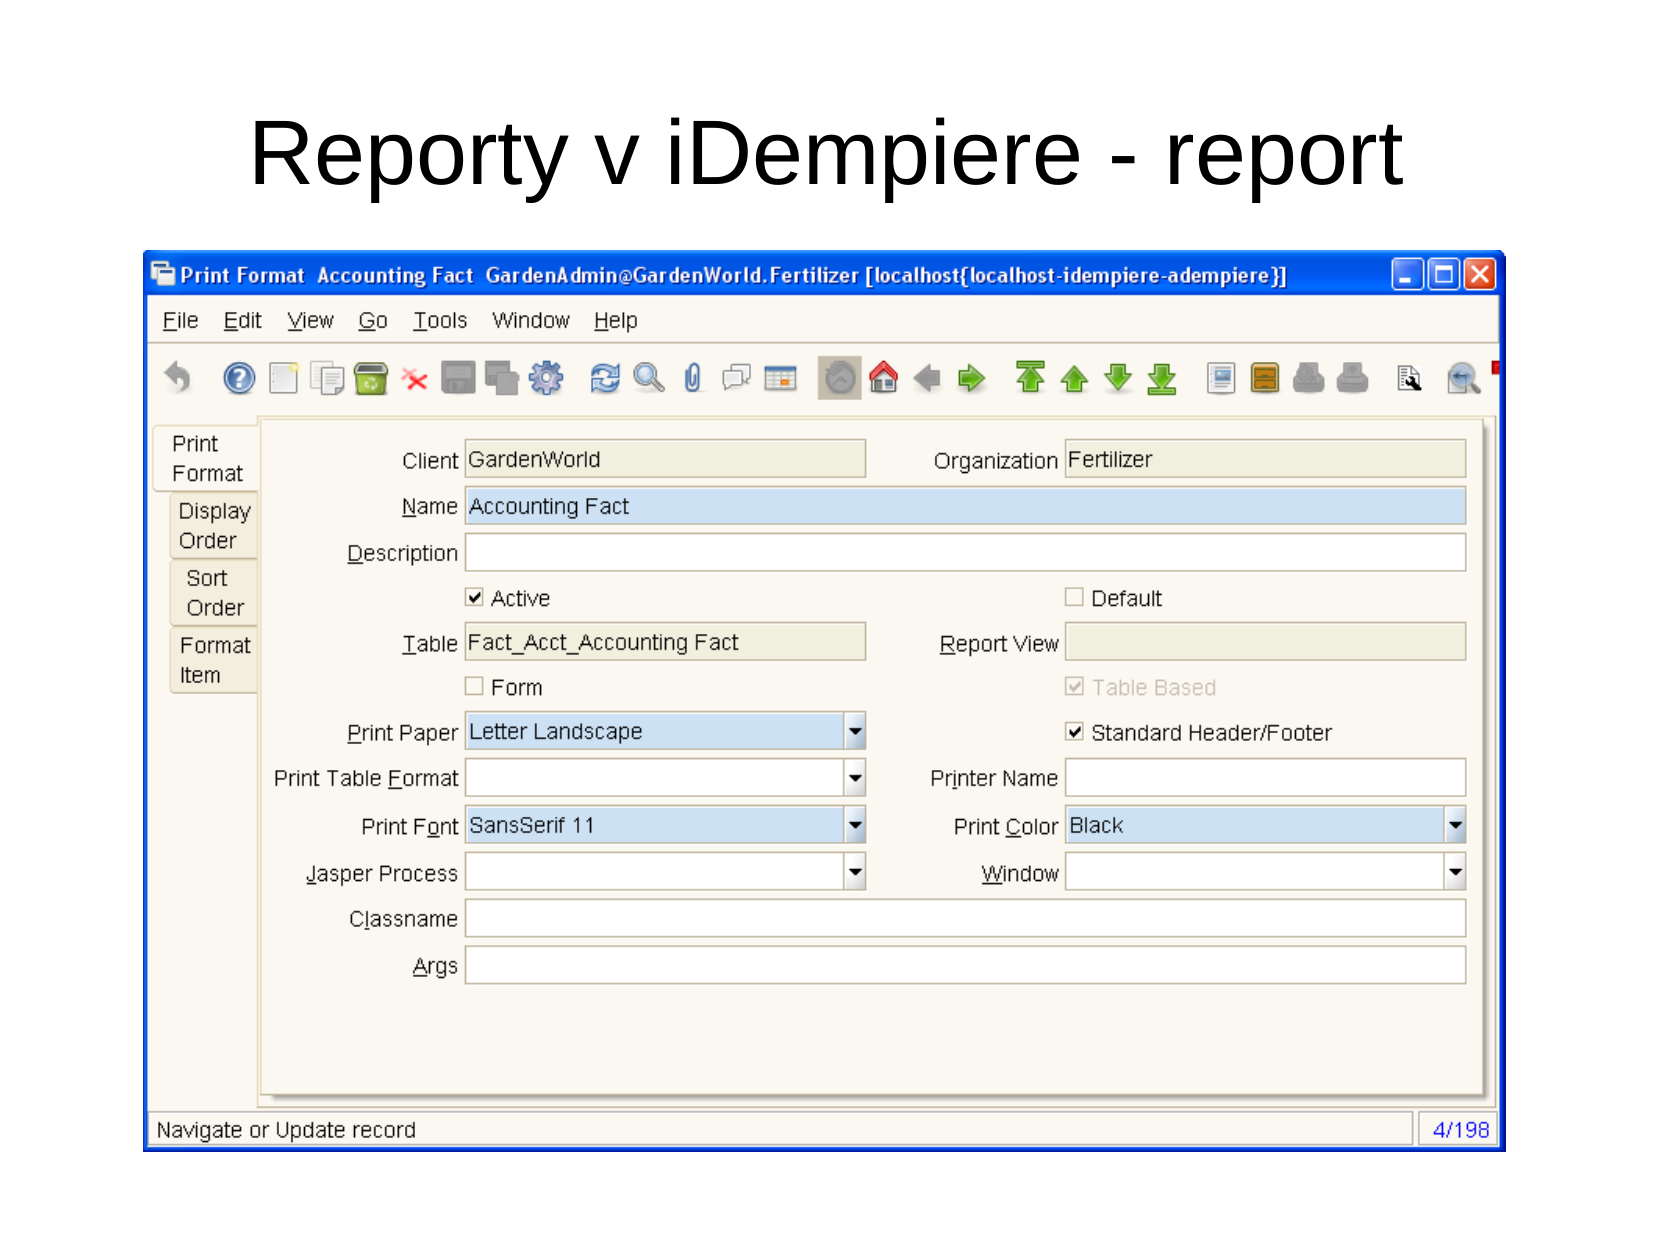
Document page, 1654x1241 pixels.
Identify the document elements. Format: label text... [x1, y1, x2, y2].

picture [143, 250, 1506, 1152]
title Reporty v iDempiere - report [82, 49, 1571, 257]
